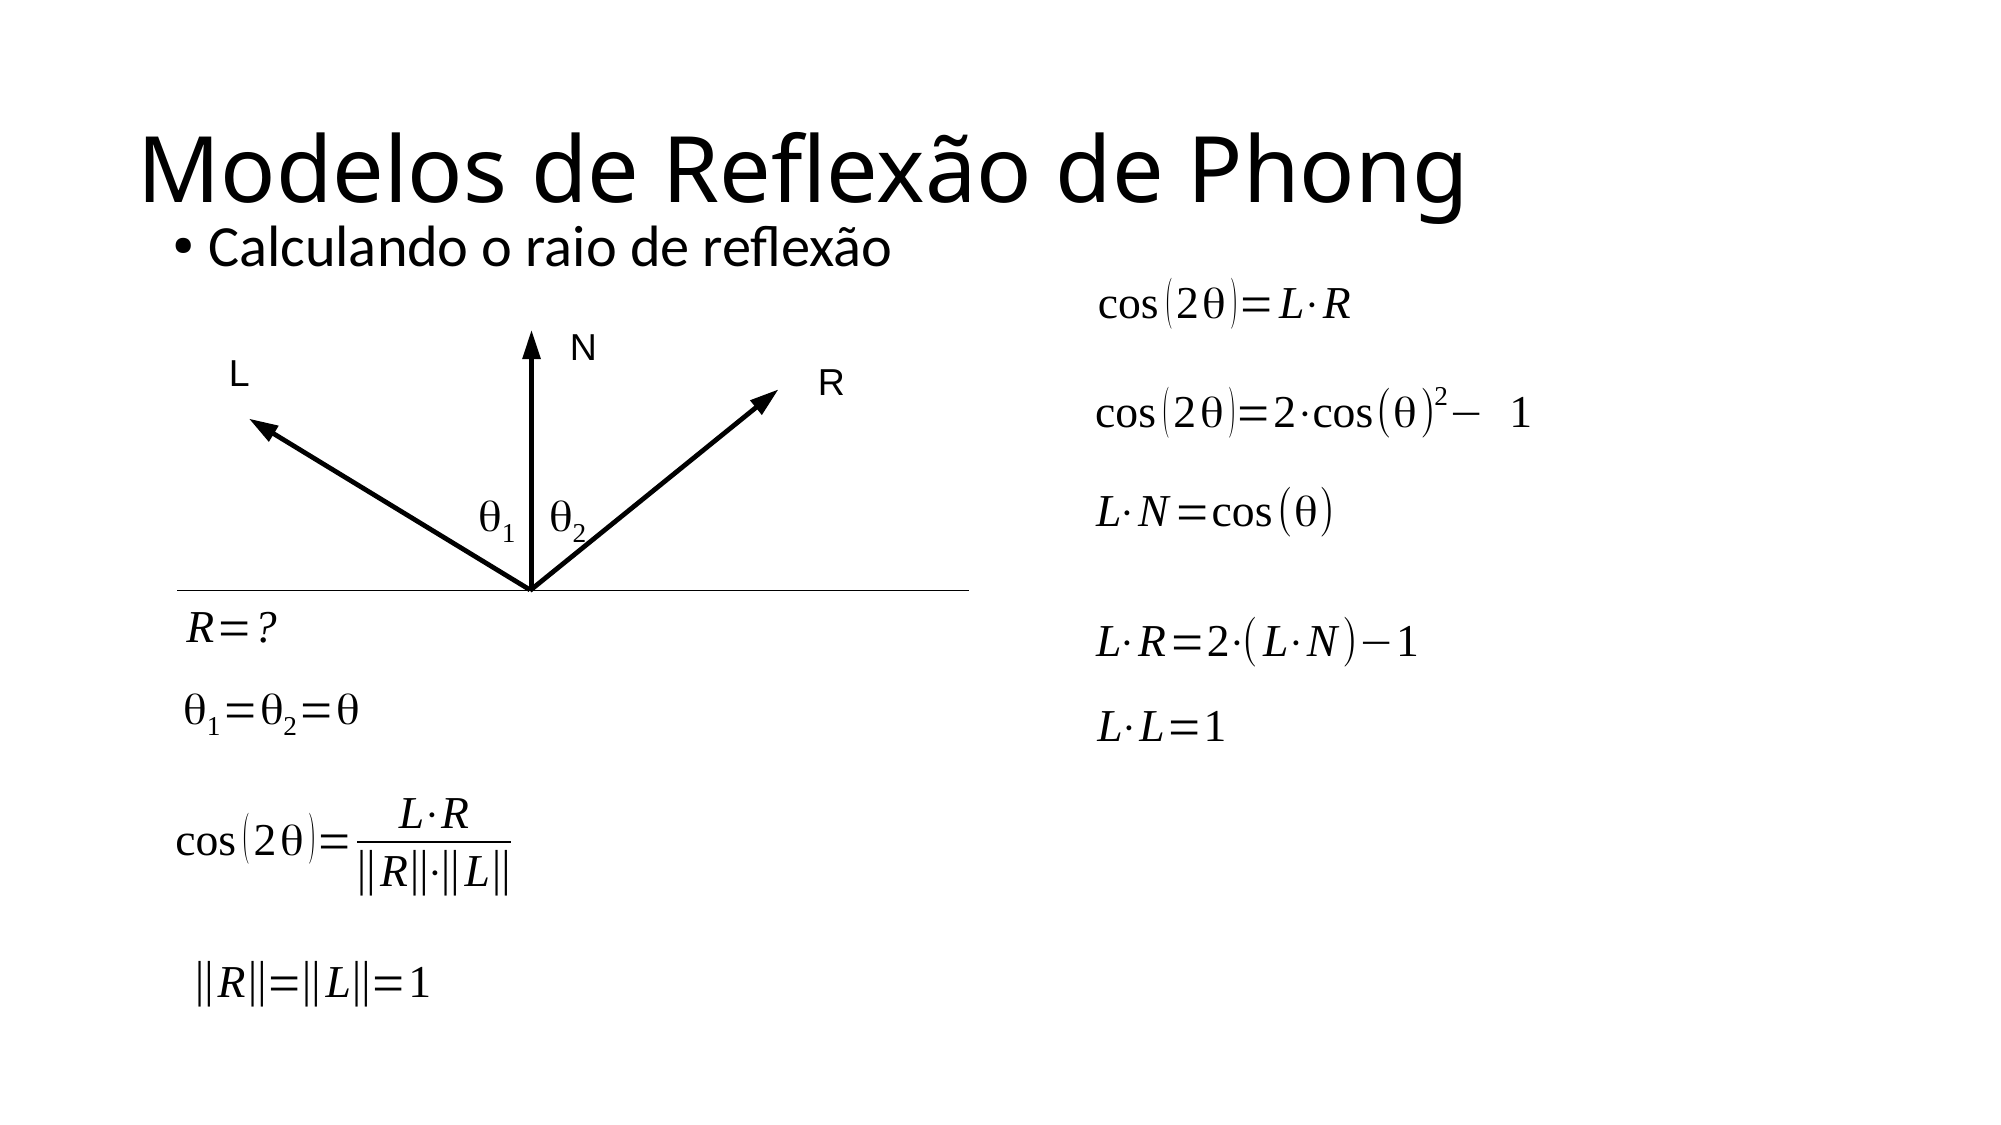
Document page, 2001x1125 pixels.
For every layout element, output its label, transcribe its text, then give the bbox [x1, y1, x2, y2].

chart [1086, 484, 1342, 539]
chart [177, 602, 285, 653]
title Modelos de Reflexão de Phong [137, 59, 1863, 224]
chart [1091, 274, 1359, 331]
chart [1086, 614, 1425, 669]
chart [169, 787, 520, 898]
text_box L [214, 345, 325, 402]
chart [472, 498, 522, 548]
subtitle Calculando o raio de reflexão [137, 224, 1863, 1068]
chart [1089, 380, 1538, 441]
chart [1087, 701, 1426, 756]
chart [542, 498, 593, 548]
chart [177, 691, 366, 741]
text_box R [803, 354, 898, 411]
text_box N [555, 318, 666, 376]
chart [184, 956, 438, 1010]
